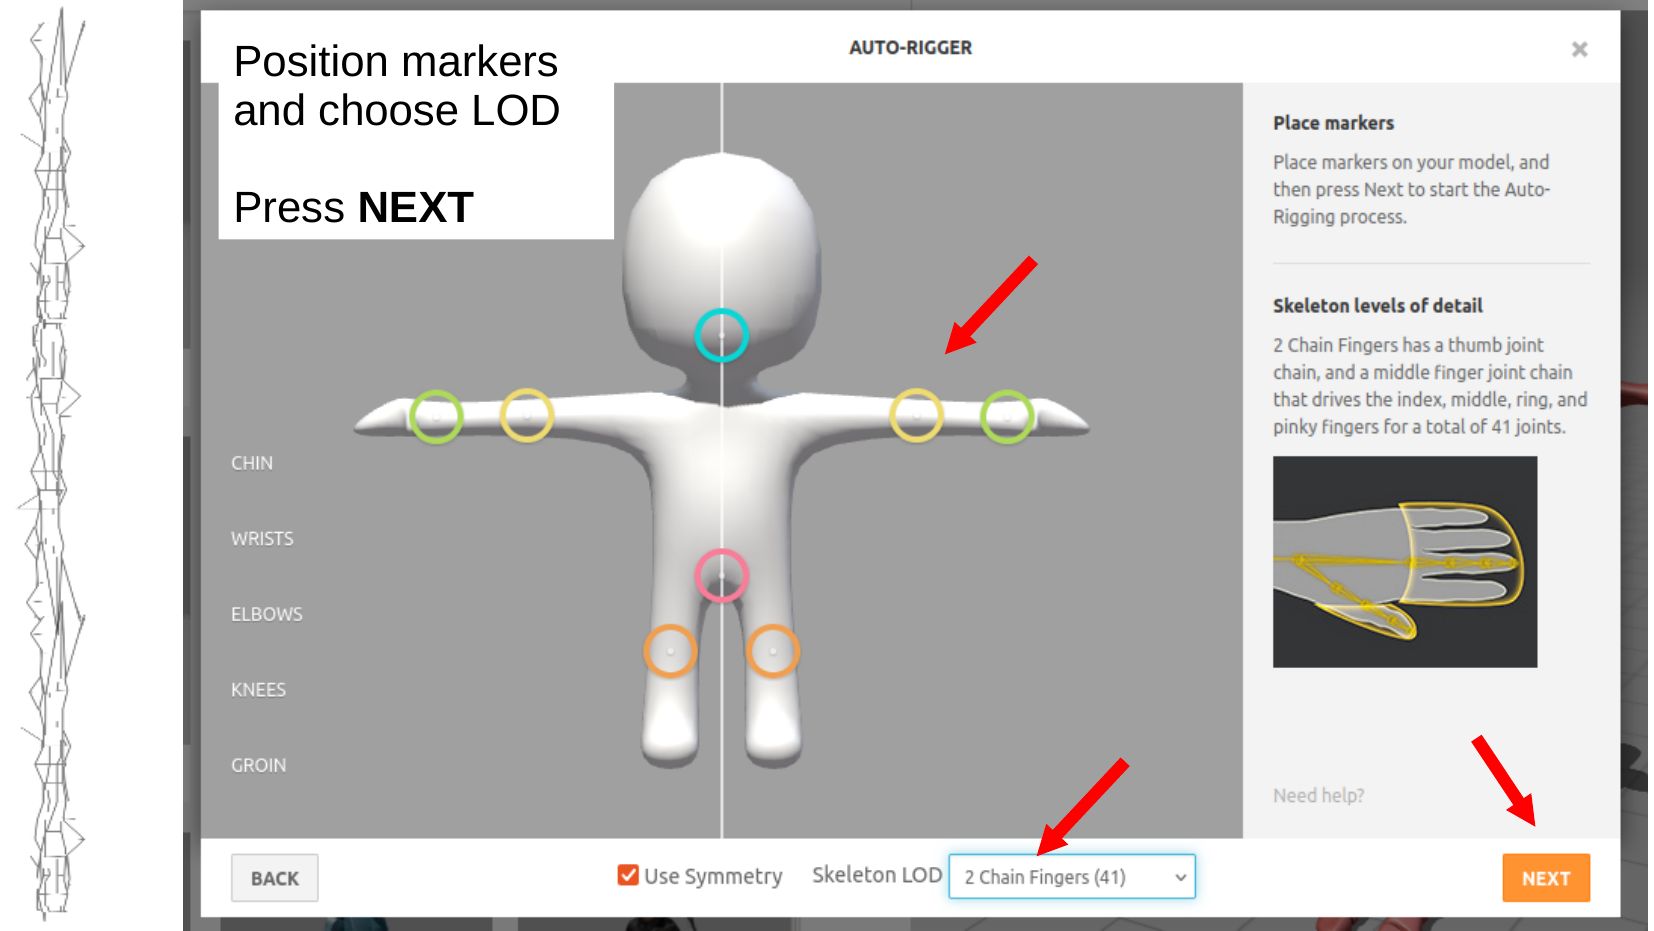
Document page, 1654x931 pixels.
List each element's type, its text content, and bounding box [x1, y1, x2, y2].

picture [183, 0, 1648, 931]
text_box Position markers and choose LOD Press NEXT [218, 29, 615, 240]
